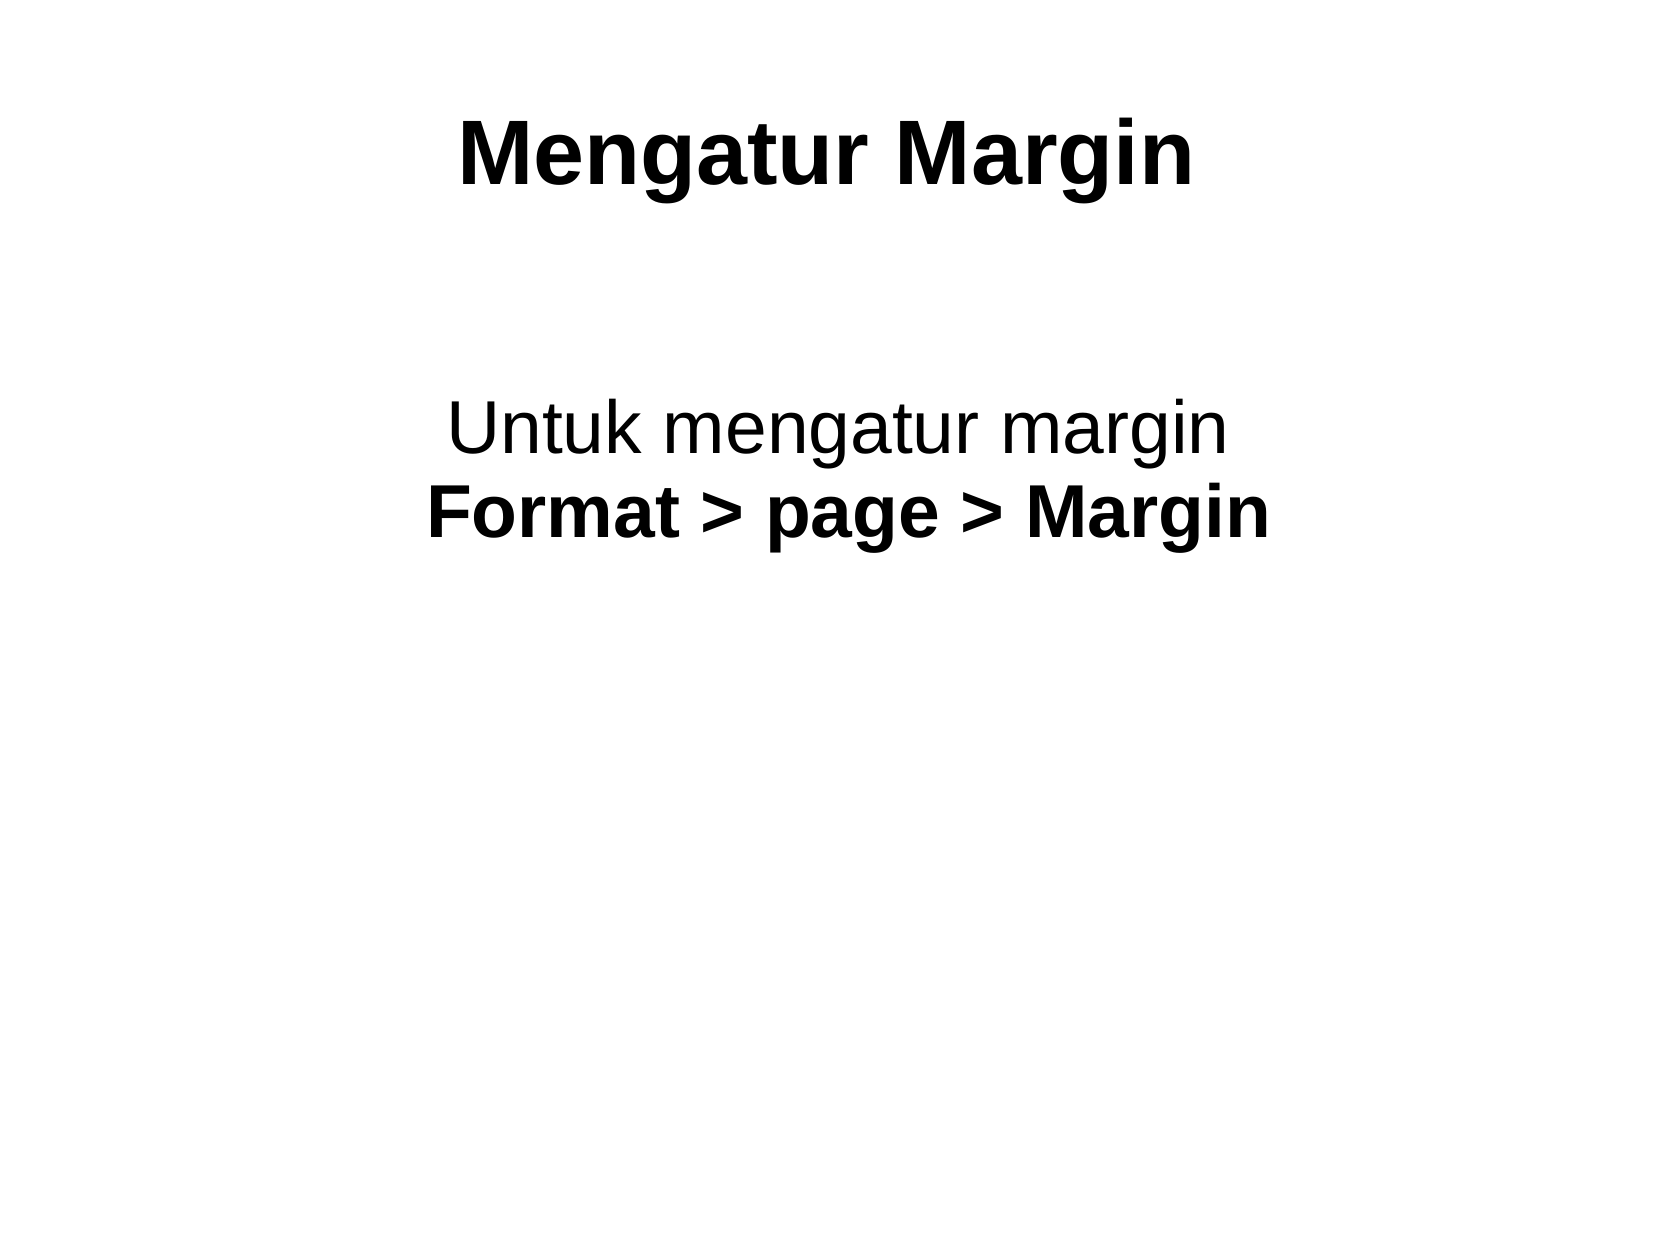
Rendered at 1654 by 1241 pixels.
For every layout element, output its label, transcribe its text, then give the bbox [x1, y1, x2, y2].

title Mengatur Margin [82, 49, 1571, 257]
text_box Untuk mengatur margin Format > page > Margin [70, 377, 1607, 561]
